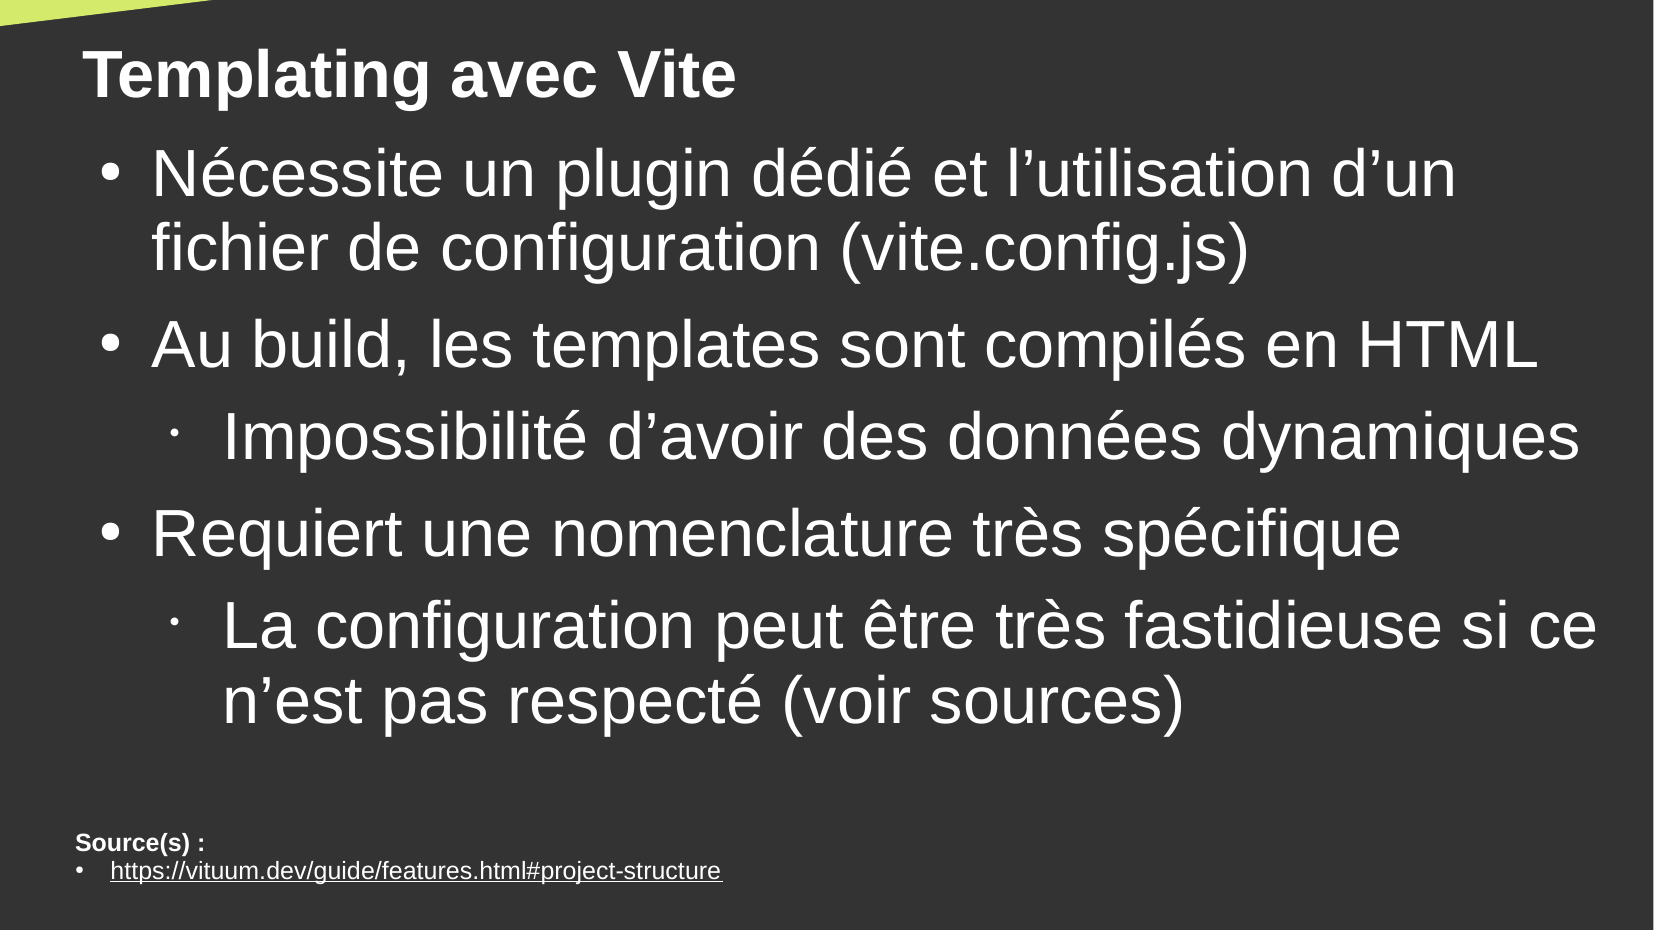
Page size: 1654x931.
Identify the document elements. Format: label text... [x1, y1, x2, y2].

title Templating avec Vite [82, 37, 1571, 114]
list Nécessite un plugin dédié et l’utilisation d’un fichier de configuration (vite.config.js) Au build, les templates sont compilés en HTML Impossibilité d’avoir des données dynamiques Requiert une nomenclature très spécifique La configuration peut être très fastidieuse si ce n’est pas respecté (voir sources) [80, 135, 1620, 886]
text_box Source(s) : https://vituum.dev/guide/features.html#project-structure [60, 821, 1546, 931]
text_box [0, 0, 213, 27]
